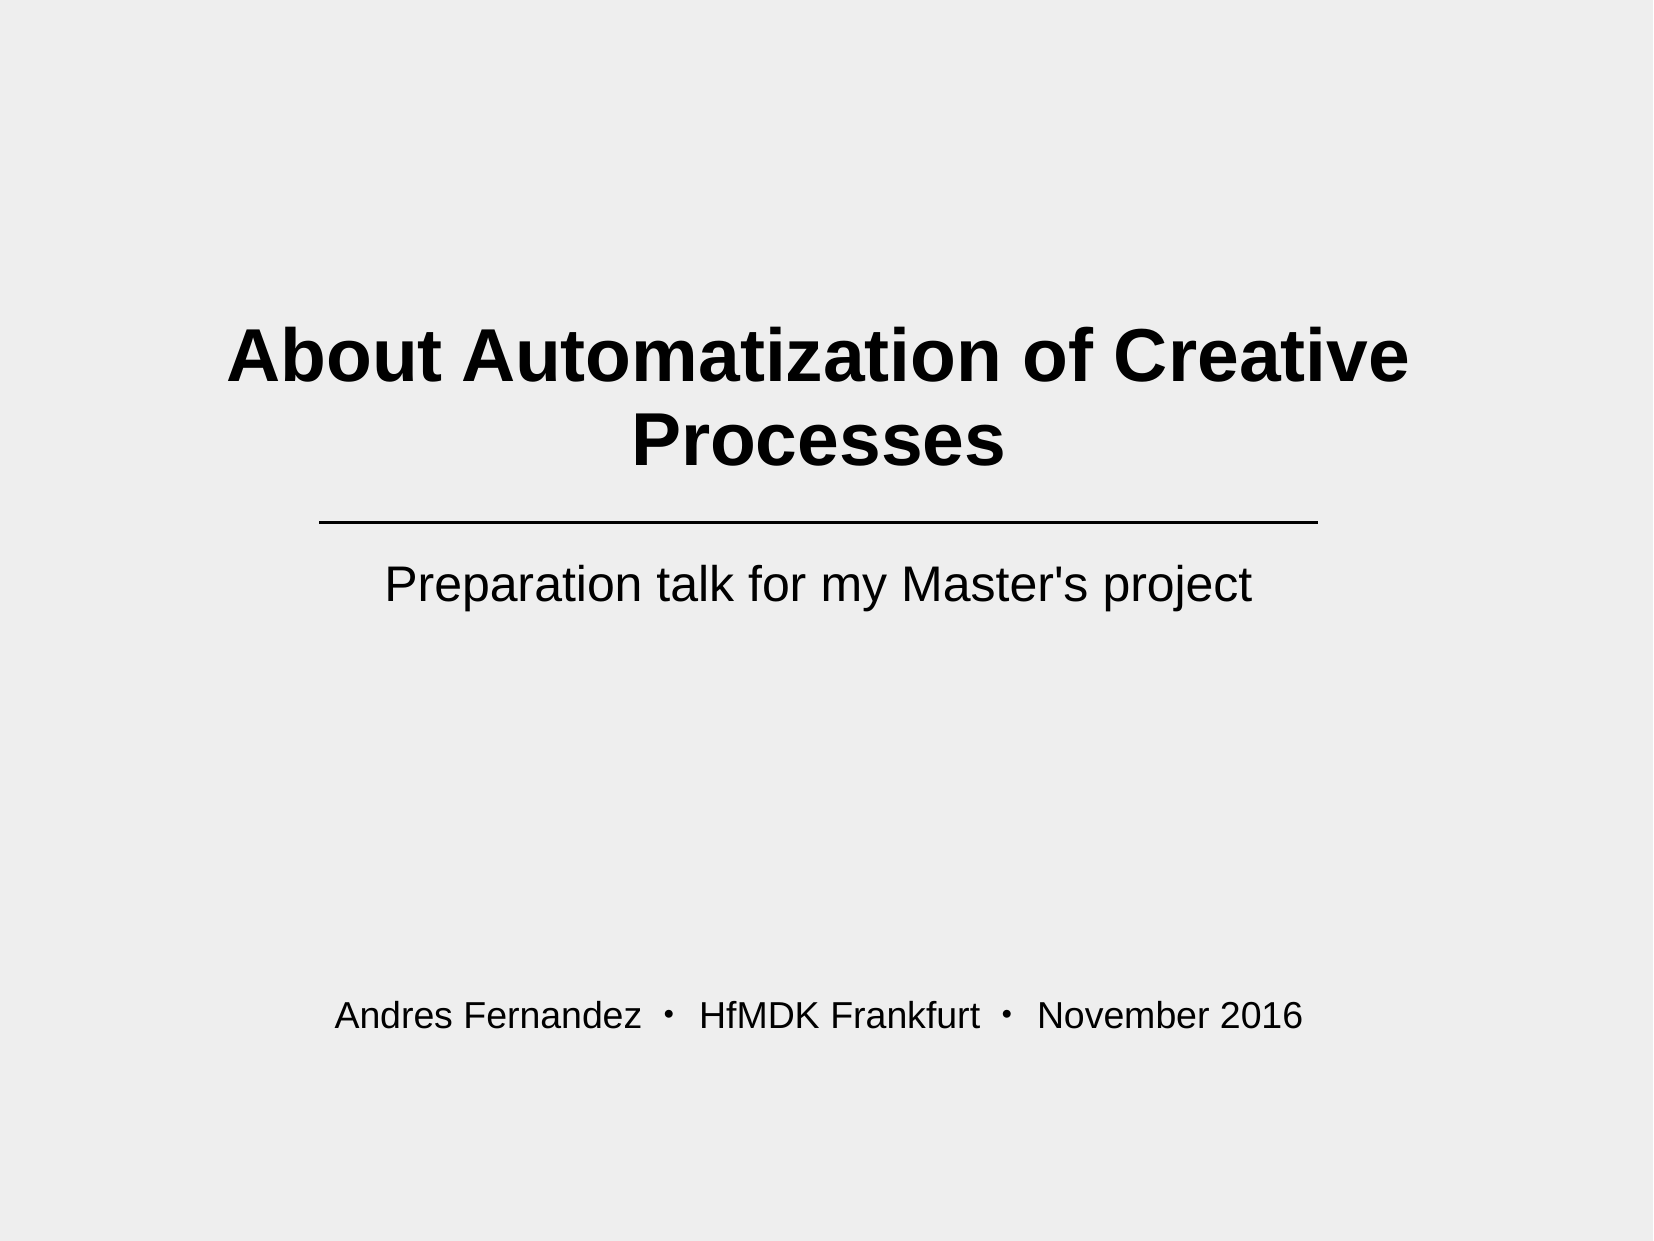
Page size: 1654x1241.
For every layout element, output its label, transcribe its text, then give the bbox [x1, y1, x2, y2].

subtitle About Automatization of Creative Processes Preparation talk for my Master's project Andres Fernandez・HfMDK Frankfurt・November 2016 [75, 90, 1563, 1096]
